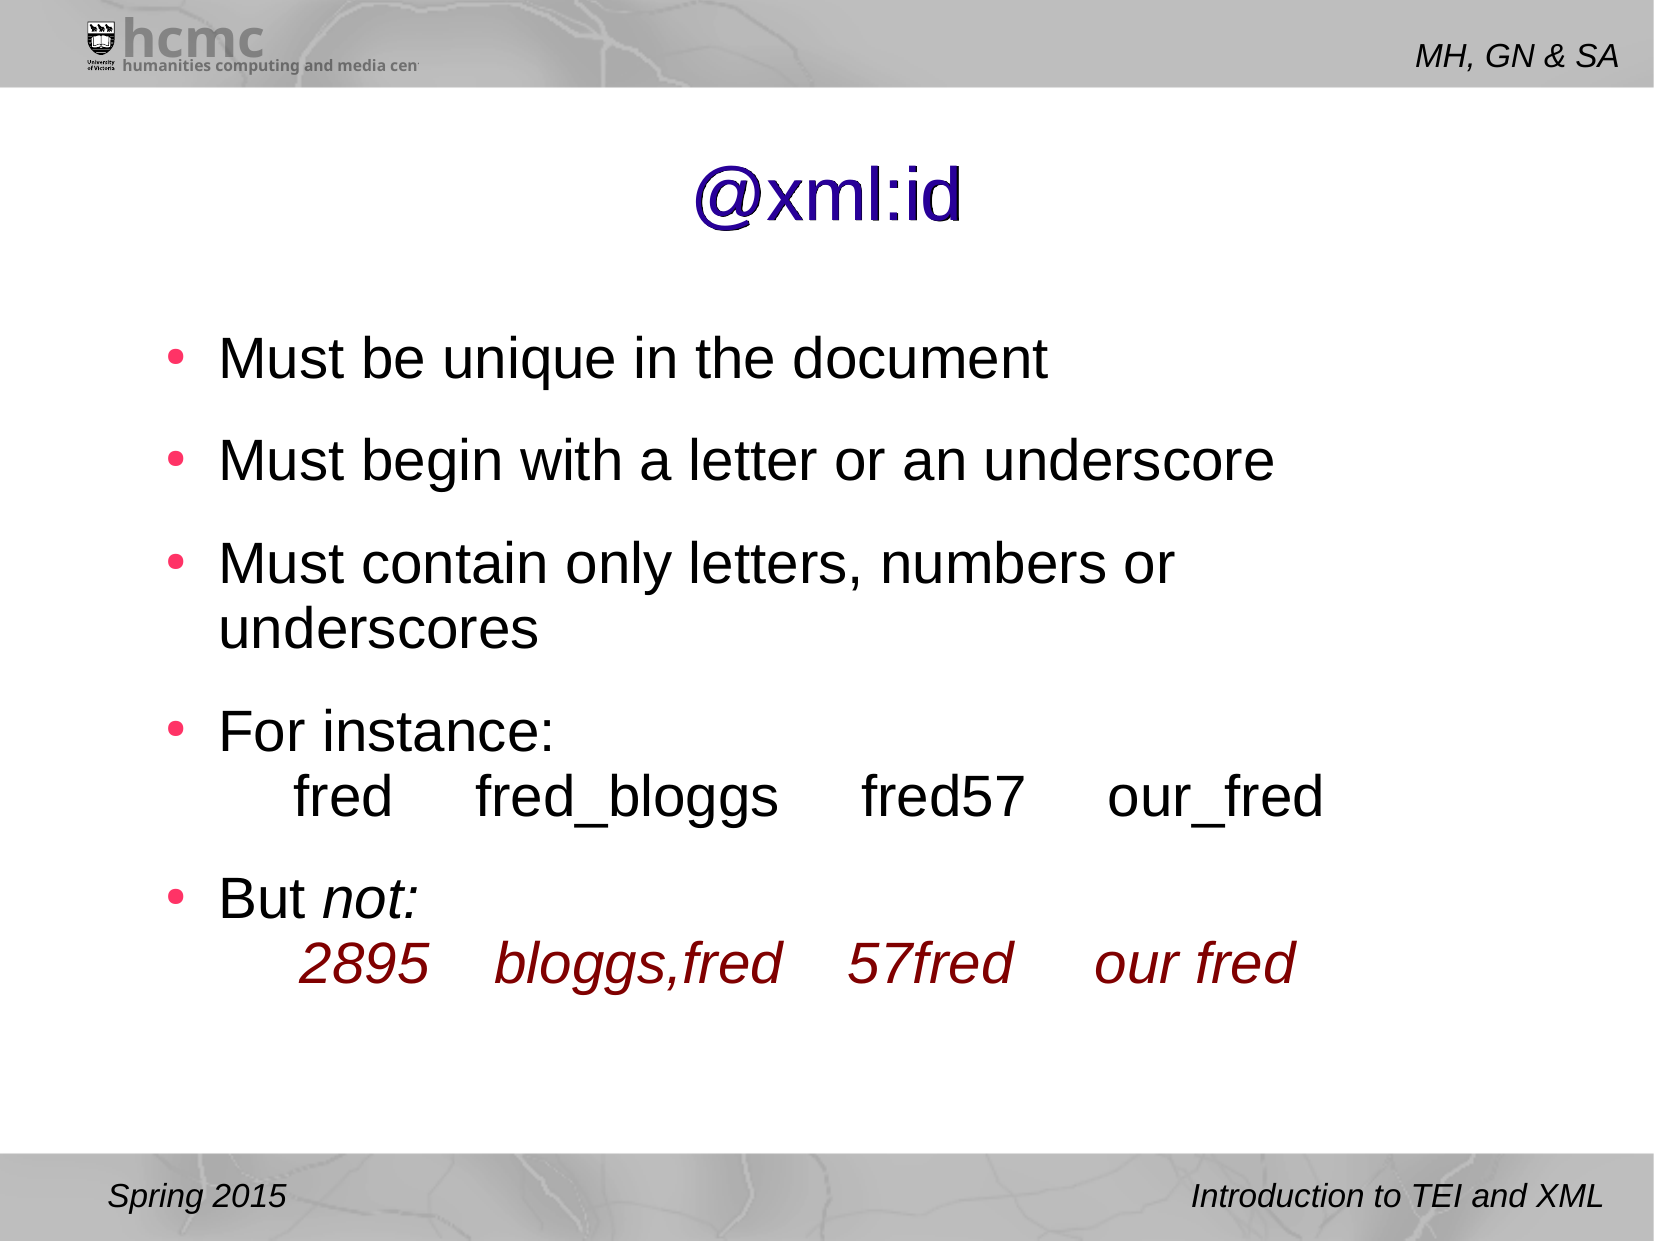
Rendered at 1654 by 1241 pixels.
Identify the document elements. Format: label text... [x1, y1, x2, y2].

title @xml:id [118, 90, 1536, 298]
picture [0, 0, 1654, 1241]
list Must be unique in the document Must begin with a letter or an underscore Must contain only letters, numbers or underscores For instance: fred fred_bloggs fred57 our_fred But not: 2895 bloggs,fred 57fred our fred [147, 325, 1506, 1045]
